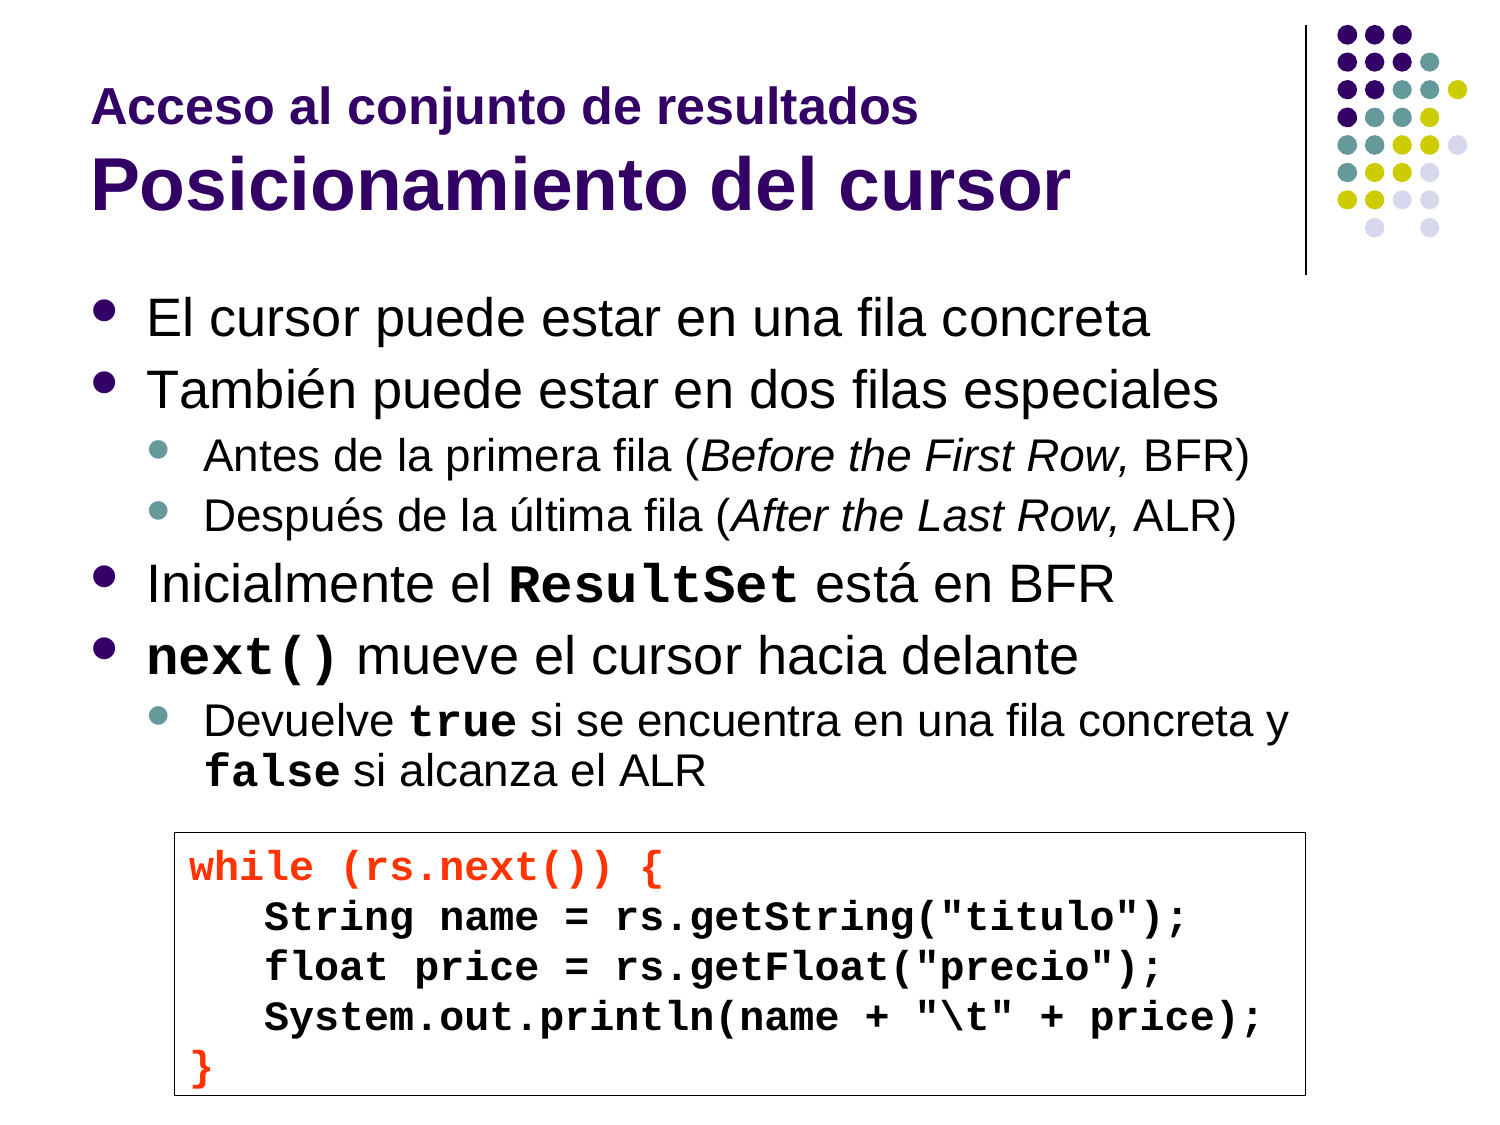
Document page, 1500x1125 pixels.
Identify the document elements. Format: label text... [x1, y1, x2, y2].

text_box while (rs.next()) { String name = rs.getString("titulo"); float price = rs.getFloat("precio"); System.out.println(name + "\t" + price); } [174, 832, 1306, 1096]
title Acceso al conjunto de resultados Posicionamiento del cursor [74, 20, 1313, 233]
list El cursor puede estar en una fila concreta También puede estar en dos filas especiales Antes de la primera fila (Before the First Row, BFR) Después de la última fila (After the Last Row, ALR) Inicialmente el ResultSet está en BFR next() mueve el cursor hacia delante Devuelve true si se encuentra en una fila concreta y false si alcanza el ALR [75, 282, 1426, 837]
